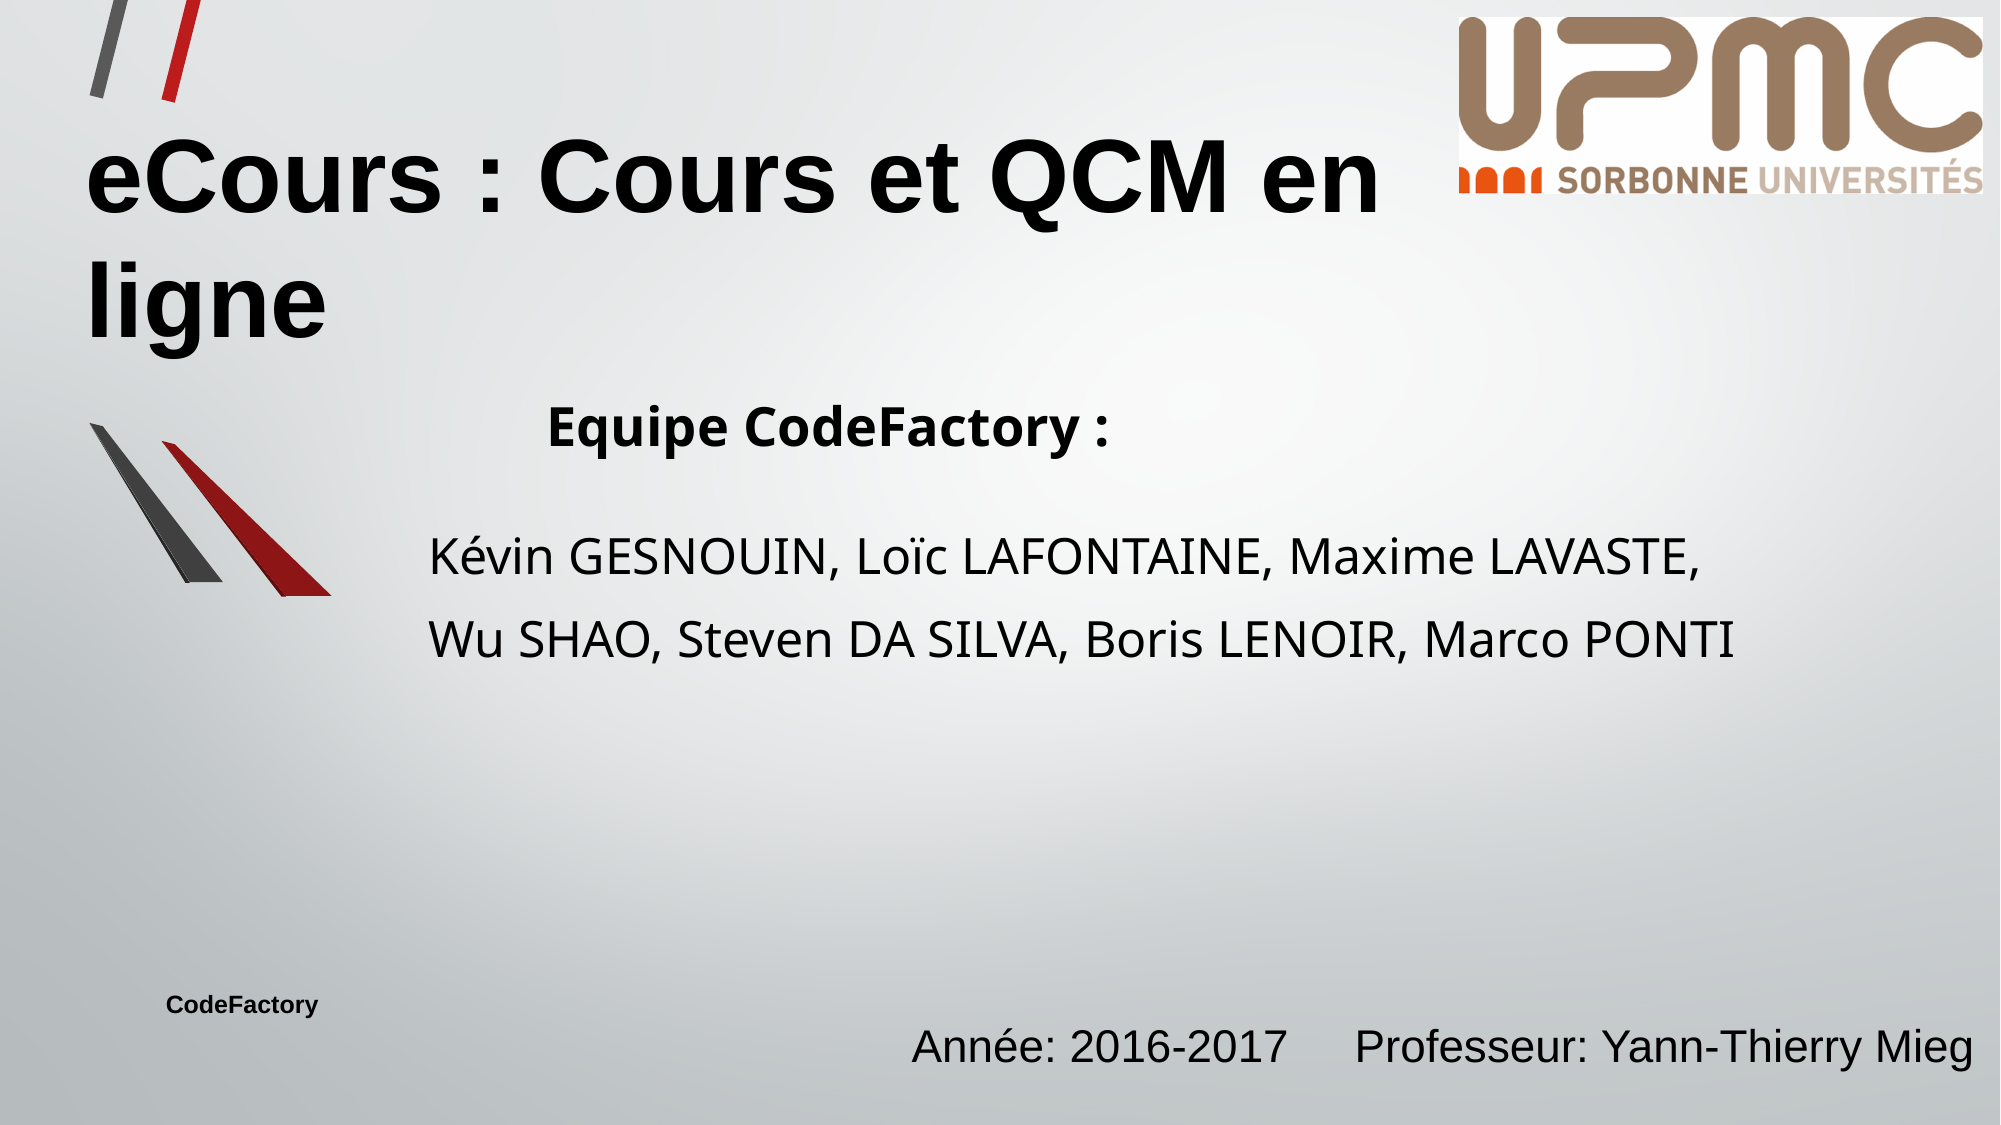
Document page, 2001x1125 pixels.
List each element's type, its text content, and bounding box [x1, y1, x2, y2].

footer CodeFactory [150, 973, 861, 1034]
list Equipe CodeFactory : [484, 354, 1242, 497]
subtitle Année: 2016-2017 Professeur: Yann-Thierry Mieg [791, 1008, 1990, 1111]
list Kévin GESNOUIN, Loïc LAFONTAINE, Maxime LAVASTE, Wu SHAO, Steven DA SILVA, Boris LENOIR, Marco PONTI [366, 506, 2000, 686]
picture [0, 0, 2001, 1125]
title eCours : Cours et QCM en ligne [70, 165, 1630, 367]
